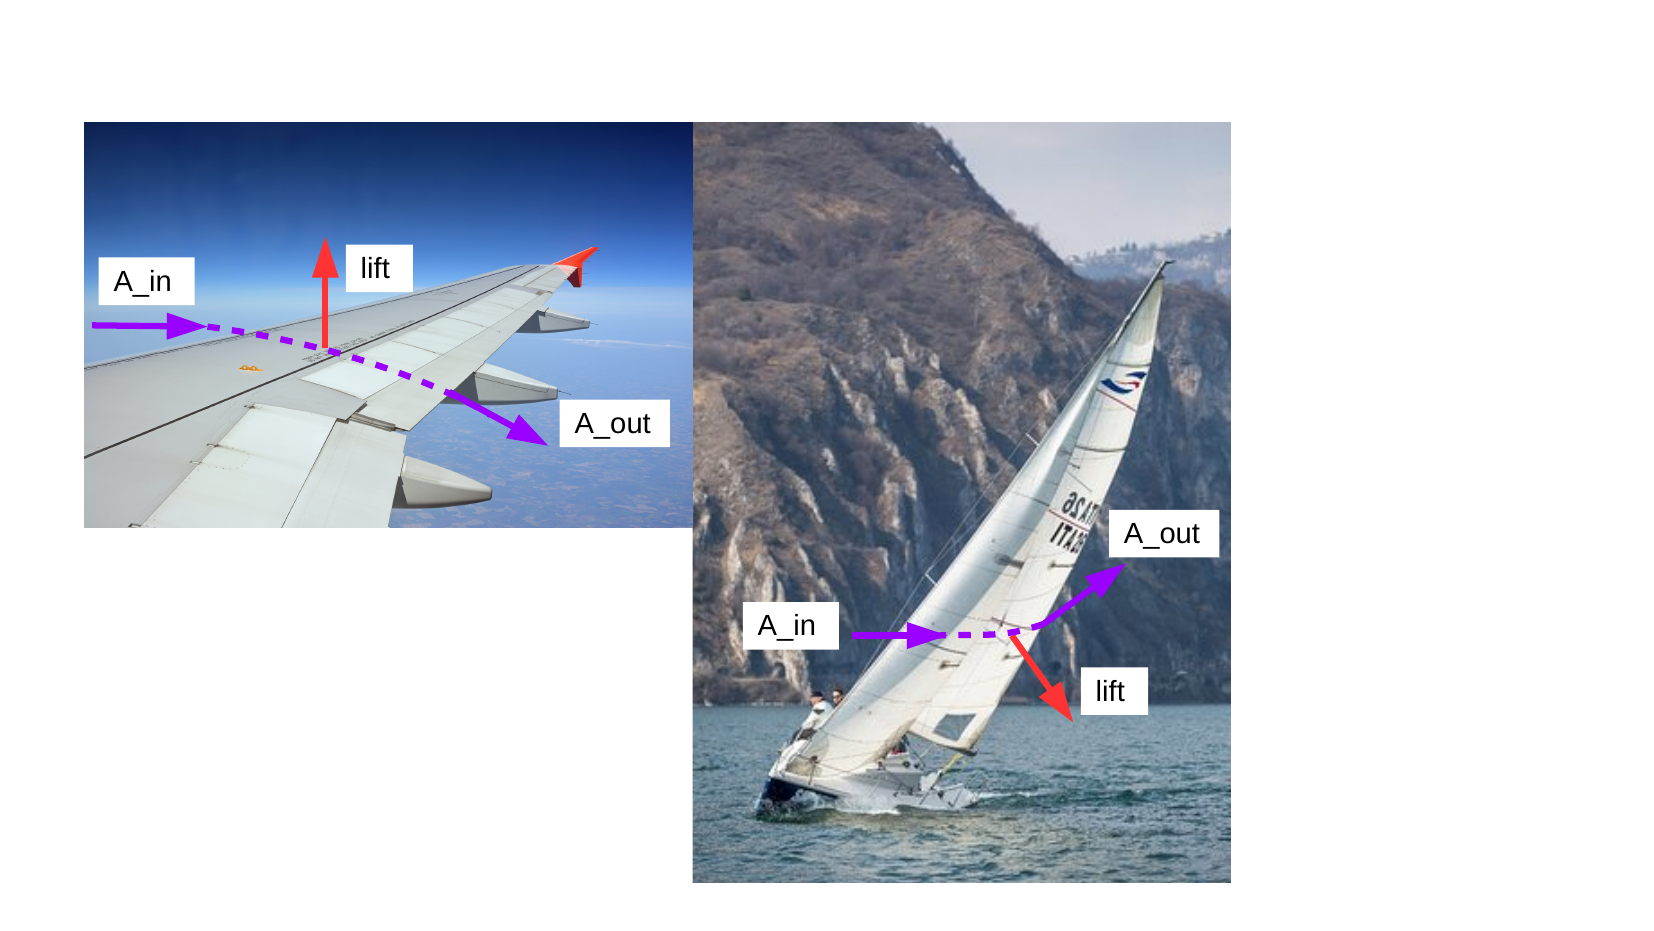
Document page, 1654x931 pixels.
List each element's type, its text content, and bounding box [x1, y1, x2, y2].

text_box A_out [559, 399, 670, 448]
picture [84, 122, 1231, 883]
text_box lift [1080, 667, 1149, 715]
text_box A_in [98, 257, 195, 306]
text_box lift [345, 244, 413, 293]
text_box A_out [1109, 509, 1220, 558]
text_box A_in [742, 602, 839, 650]
